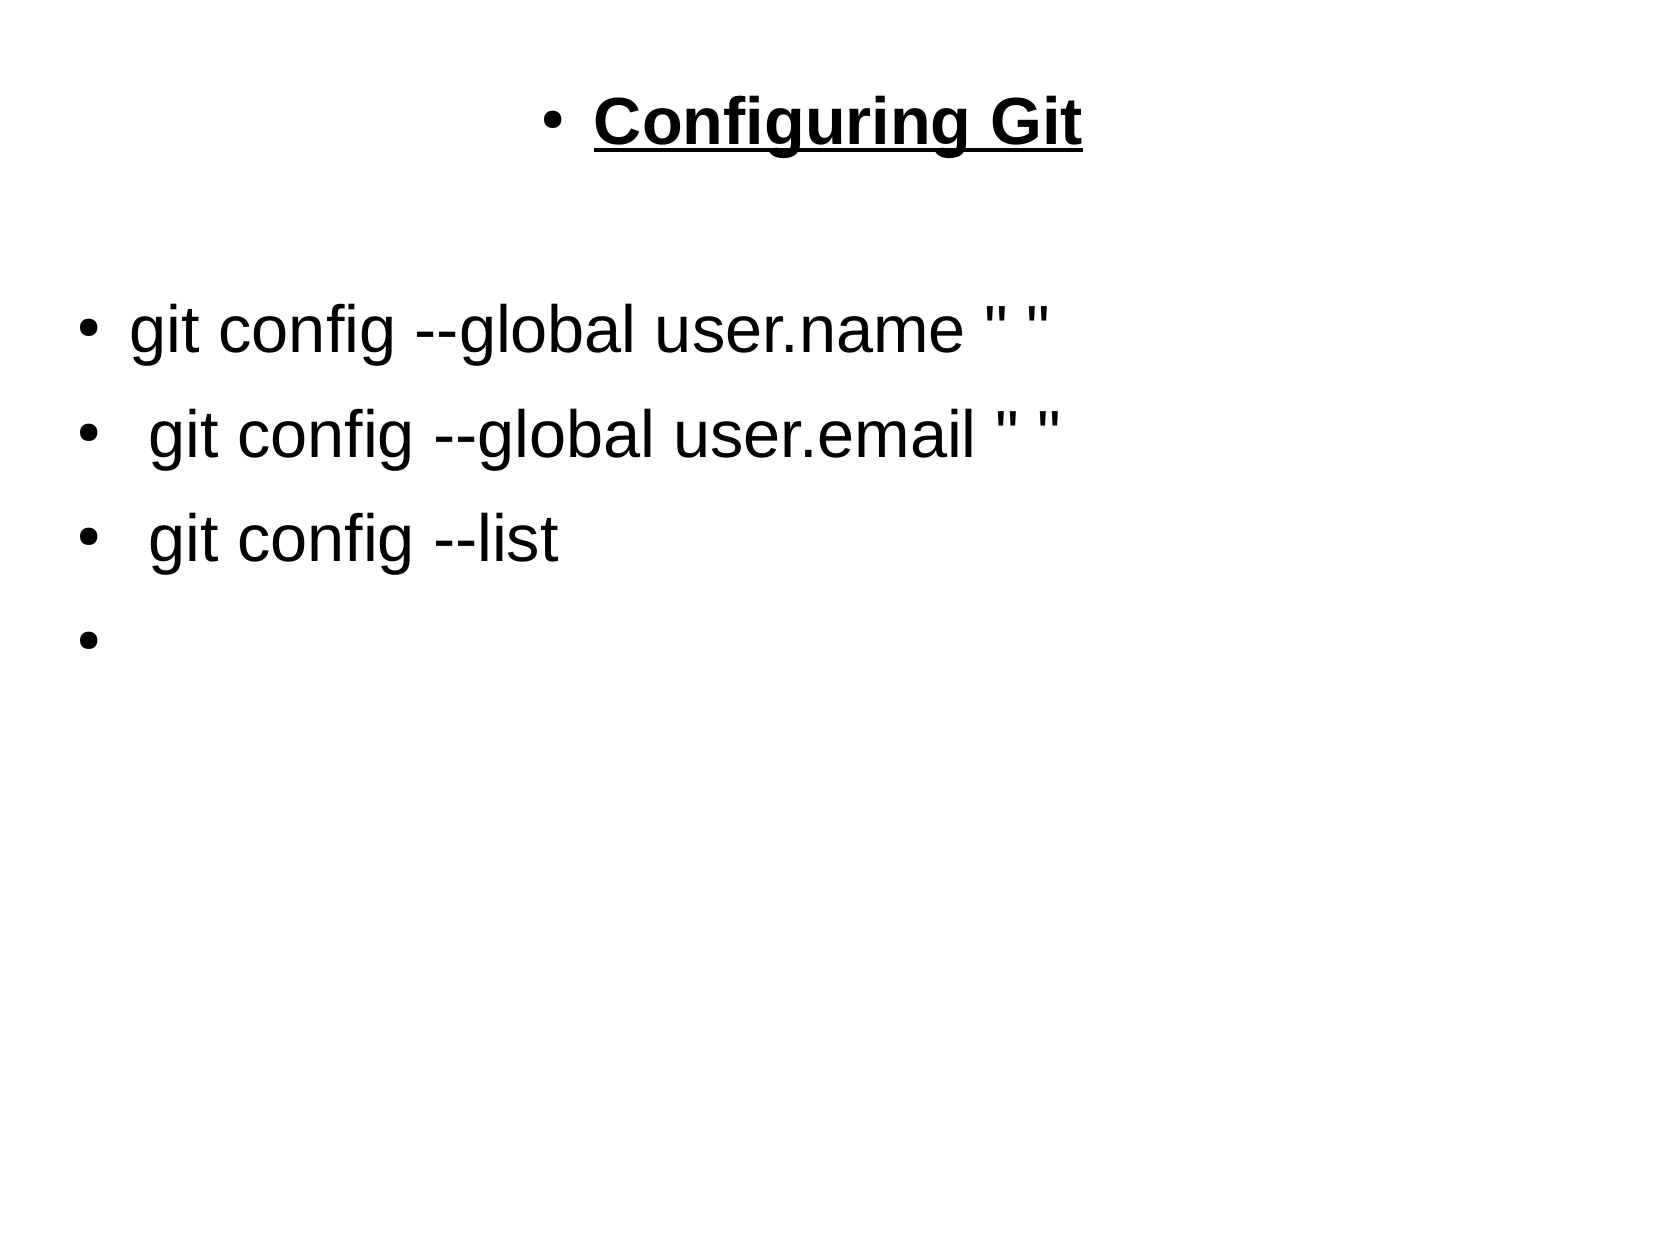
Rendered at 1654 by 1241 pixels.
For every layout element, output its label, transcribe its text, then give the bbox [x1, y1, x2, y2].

list Configuring Git git config --global user.name " " git config --global user.email " " git config --list [59, 83, 1548, 1111]
